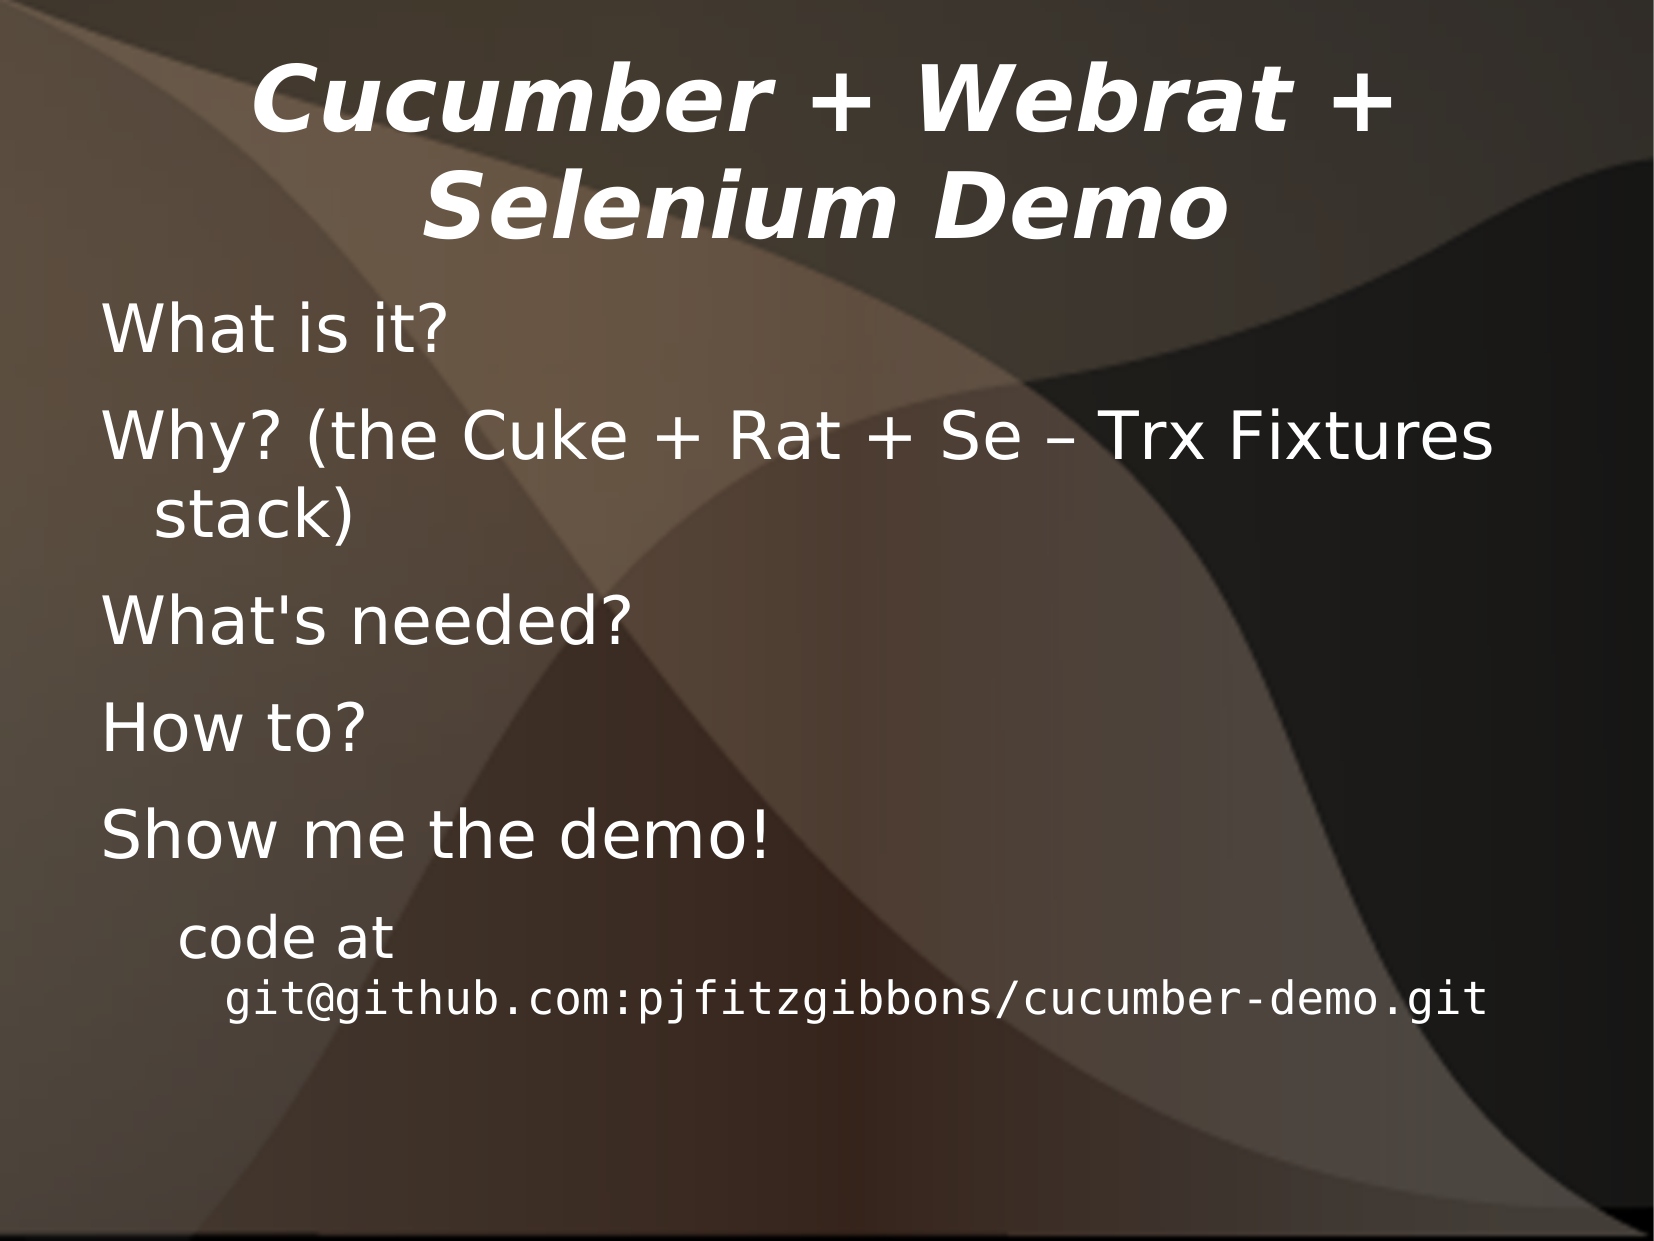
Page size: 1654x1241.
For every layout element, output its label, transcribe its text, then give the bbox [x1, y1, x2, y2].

title Cucumber + Webrat + Selenium Demo [82, 45, 1571, 261]
list What is it? Why? (the Cuke + Rat + Se – Trx Fixtures stack) What's needed? How to? Show me the demo! code at git@github.com:pjfitzgibbons/cucumber-demo.git [82, 290, 1571, 1094]
picture [0, 0, 1654, 1241]
